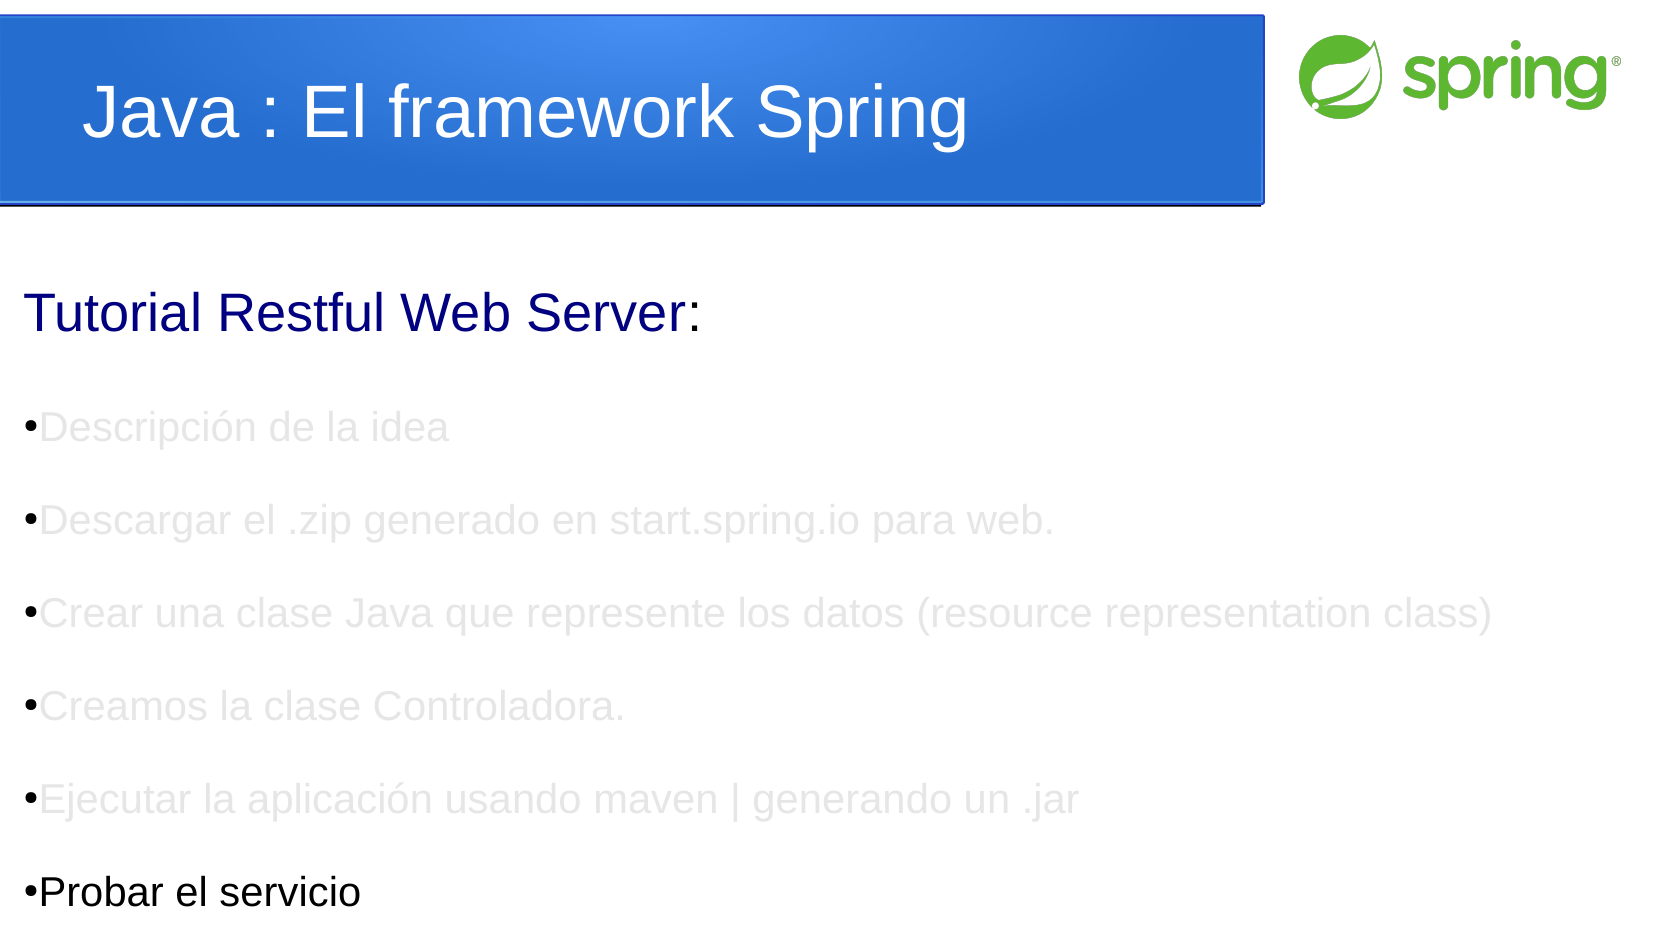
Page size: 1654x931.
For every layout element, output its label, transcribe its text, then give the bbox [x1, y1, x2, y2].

title Java : El framework Spring [82, 35, 1235, 184]
picture [1299, 35, 1621, 119]
subtitle Tutorial Restful Web Server: Descripción de la idea Descargar el .zip generado en start.spring.io para web. Crear una clase Java que represente los datos (resource representation class) Creamos la clase Controladora. Ejecutar la aplicación usando maven | generando un .jar Probar el servicio [23, 184, 1642, 931]
